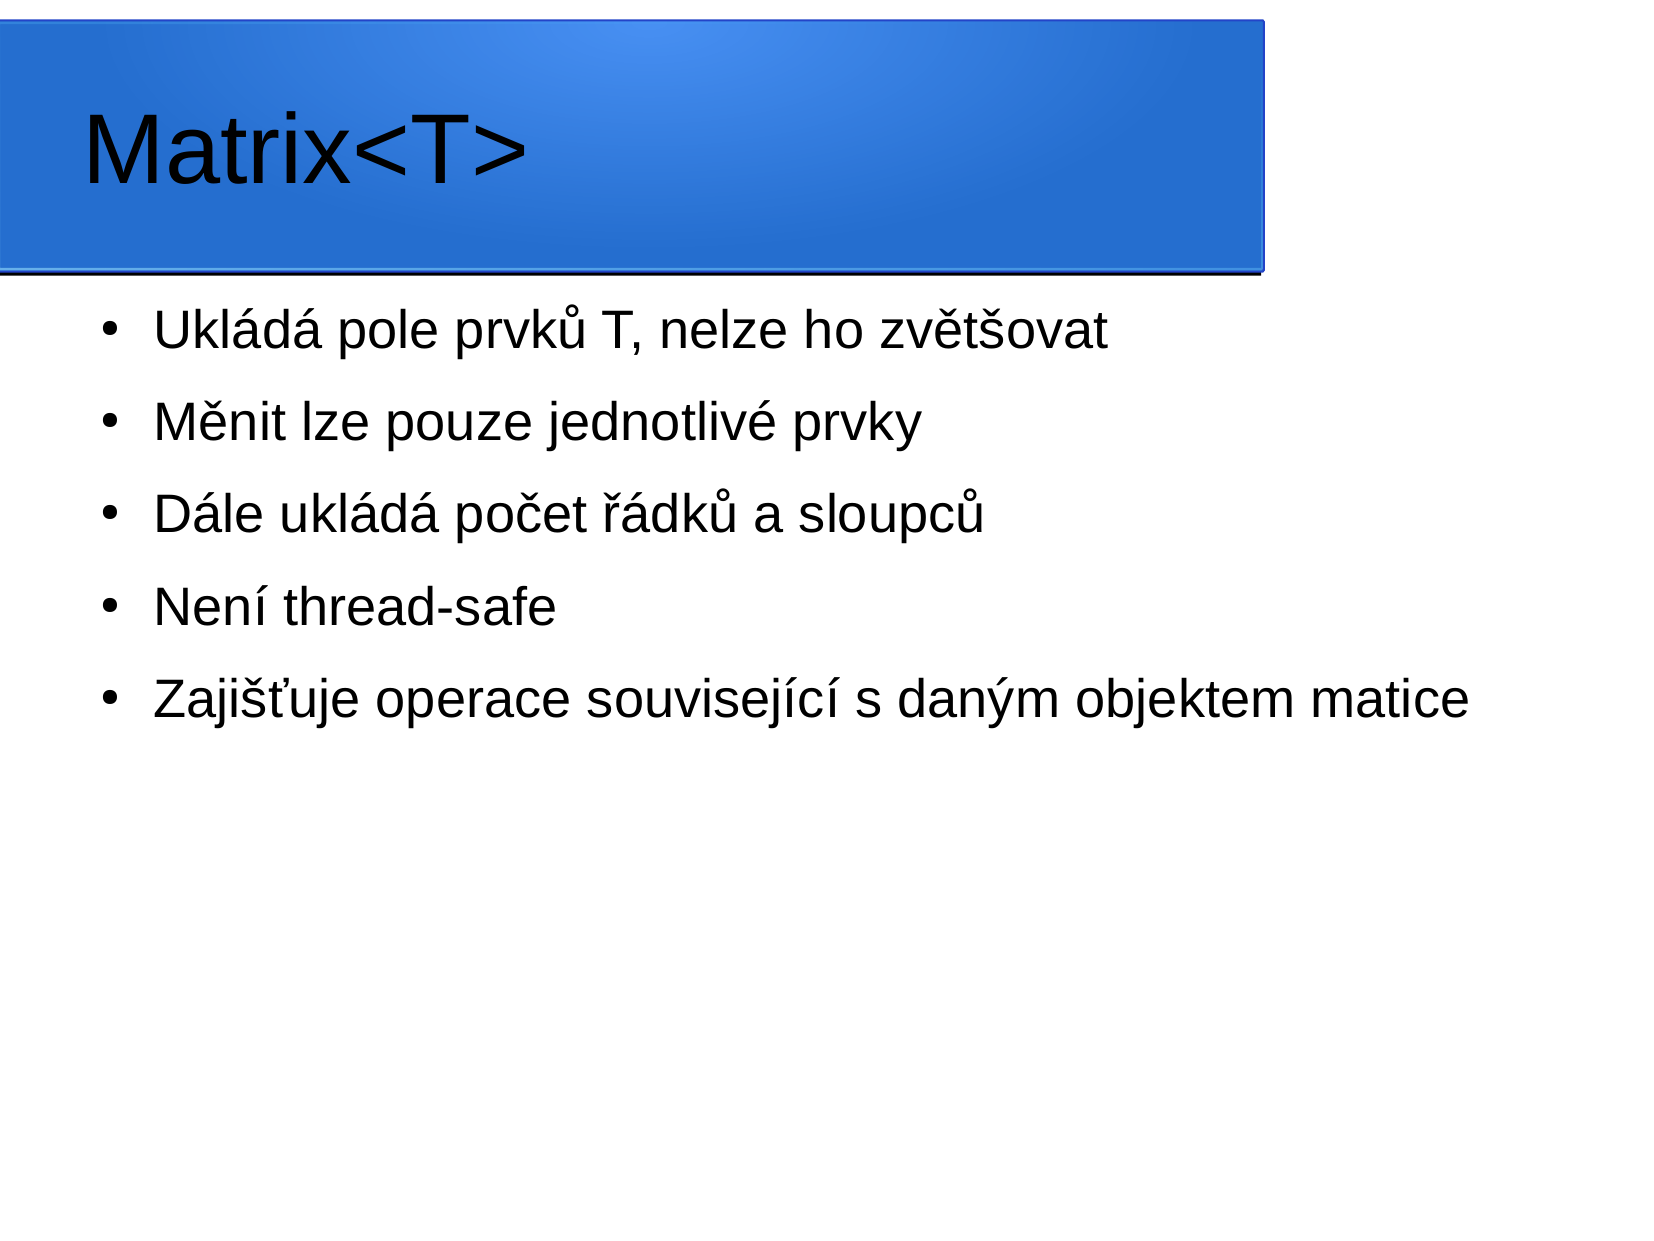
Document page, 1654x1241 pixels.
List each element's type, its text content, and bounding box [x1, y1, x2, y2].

title Matrix<T> [82, 47, 1235, 252]
list Ukládá pole prvků T, nelze ho zvětšovat Měnit lze pouze jednotlivé prvky Dále ukládá počet řádků a sloupců Není thread-safe Zajišťuje operace související s daným objektem matice [82, 299, 1571, 1182]
